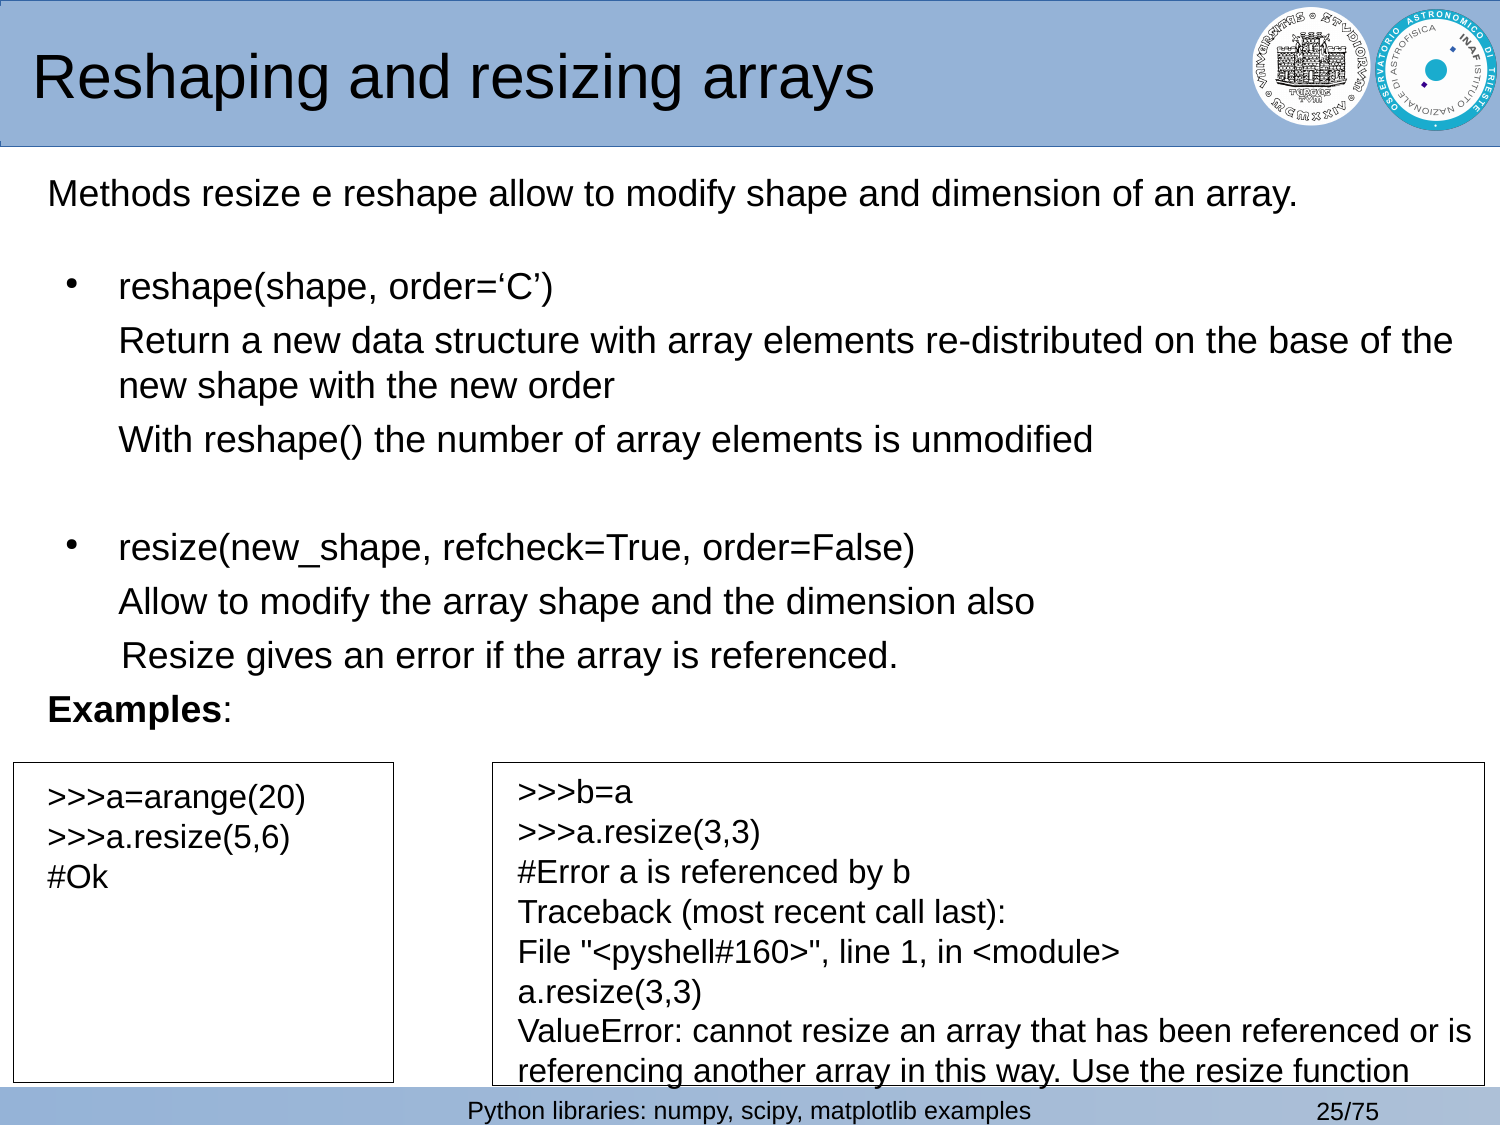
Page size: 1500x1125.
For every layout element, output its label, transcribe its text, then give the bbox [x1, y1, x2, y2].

picture [1253, 0, 1500, 156]
text_box Reshaping and resizing arrays [0, 5, 1253, 141]
text_box [492, 762, 1485, 1086]
list Methods resize e reshape allow to modify shape and dimension of an array. reshape(shape, order=‘C’) Return a new data structure with array elements re-distributed on the base of the new shape with the new order With reshape() the number of array elements is unmodified resize(new_shape, refcheck=True, order=False) Allow to modify the array shape and the dimension also Resize gives an error if the array is referenced. Examples: >>>a=arange(20) >>>a.resize(5,6) #Ok [32, 161, 1500, 1063]
text_box [13, 762, 394, 1083]
